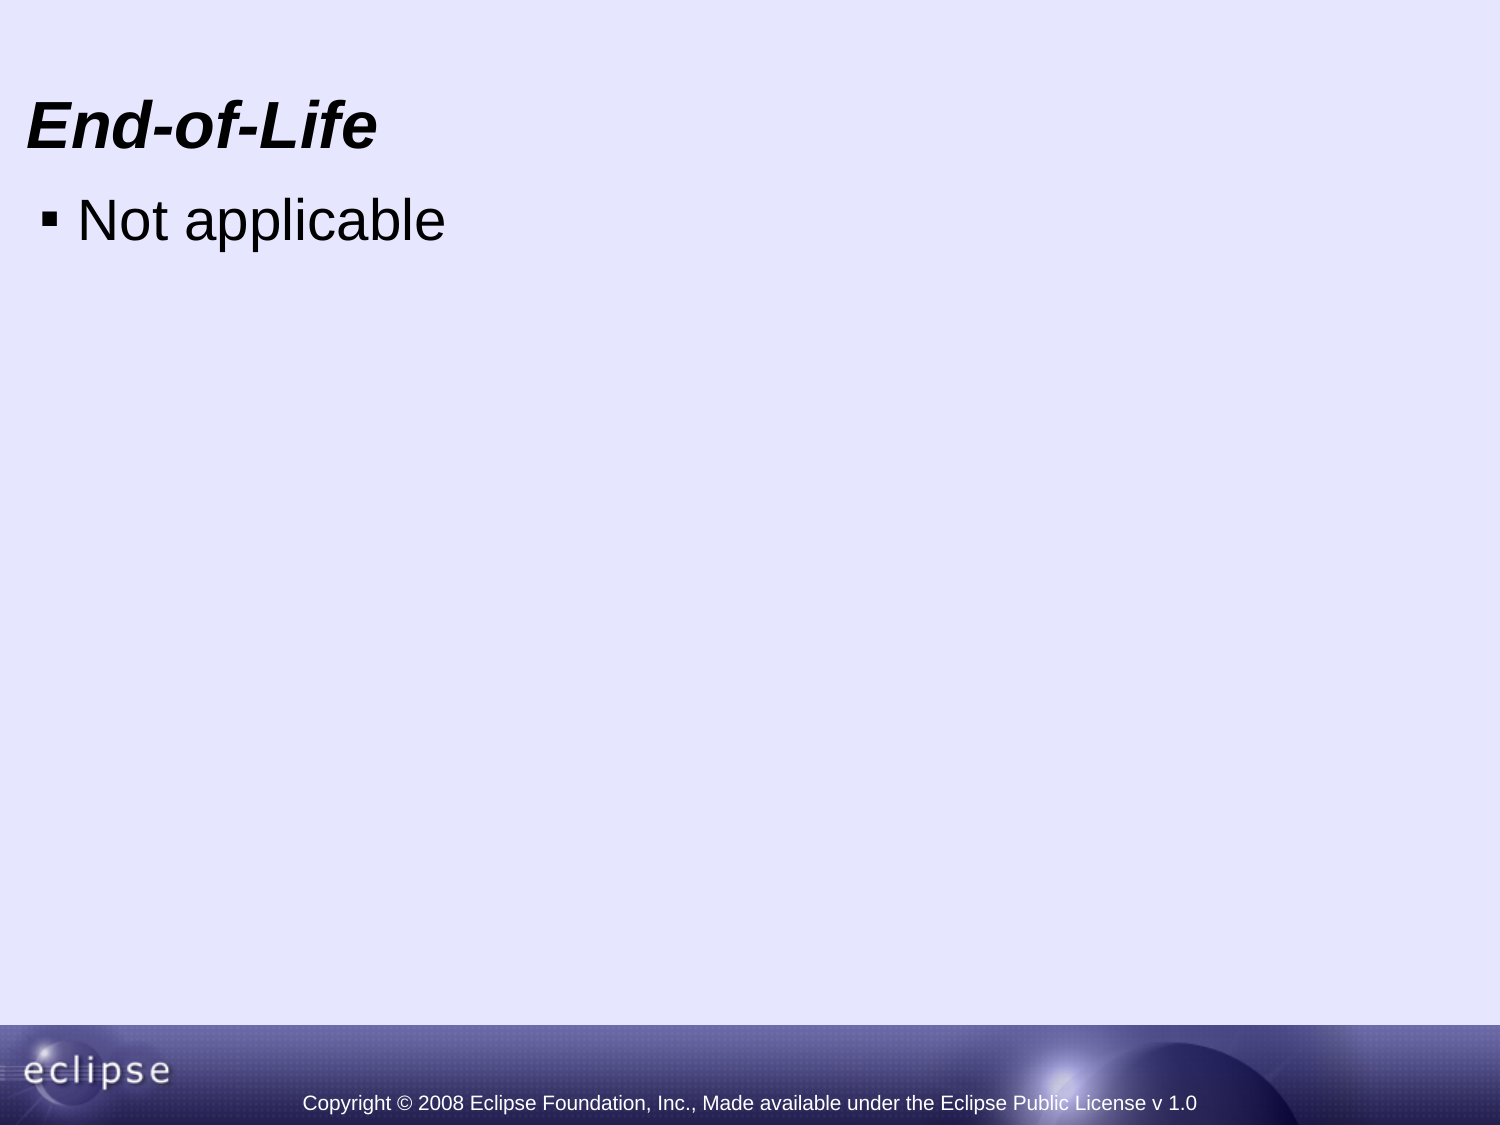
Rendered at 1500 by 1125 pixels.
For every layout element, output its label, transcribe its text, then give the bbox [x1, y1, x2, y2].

picture [0, 1025, 1500, 1125]
list Not applicable [37, 187, 1463, 1021]
title End-of-Life [26, 84, 1474, 172]
